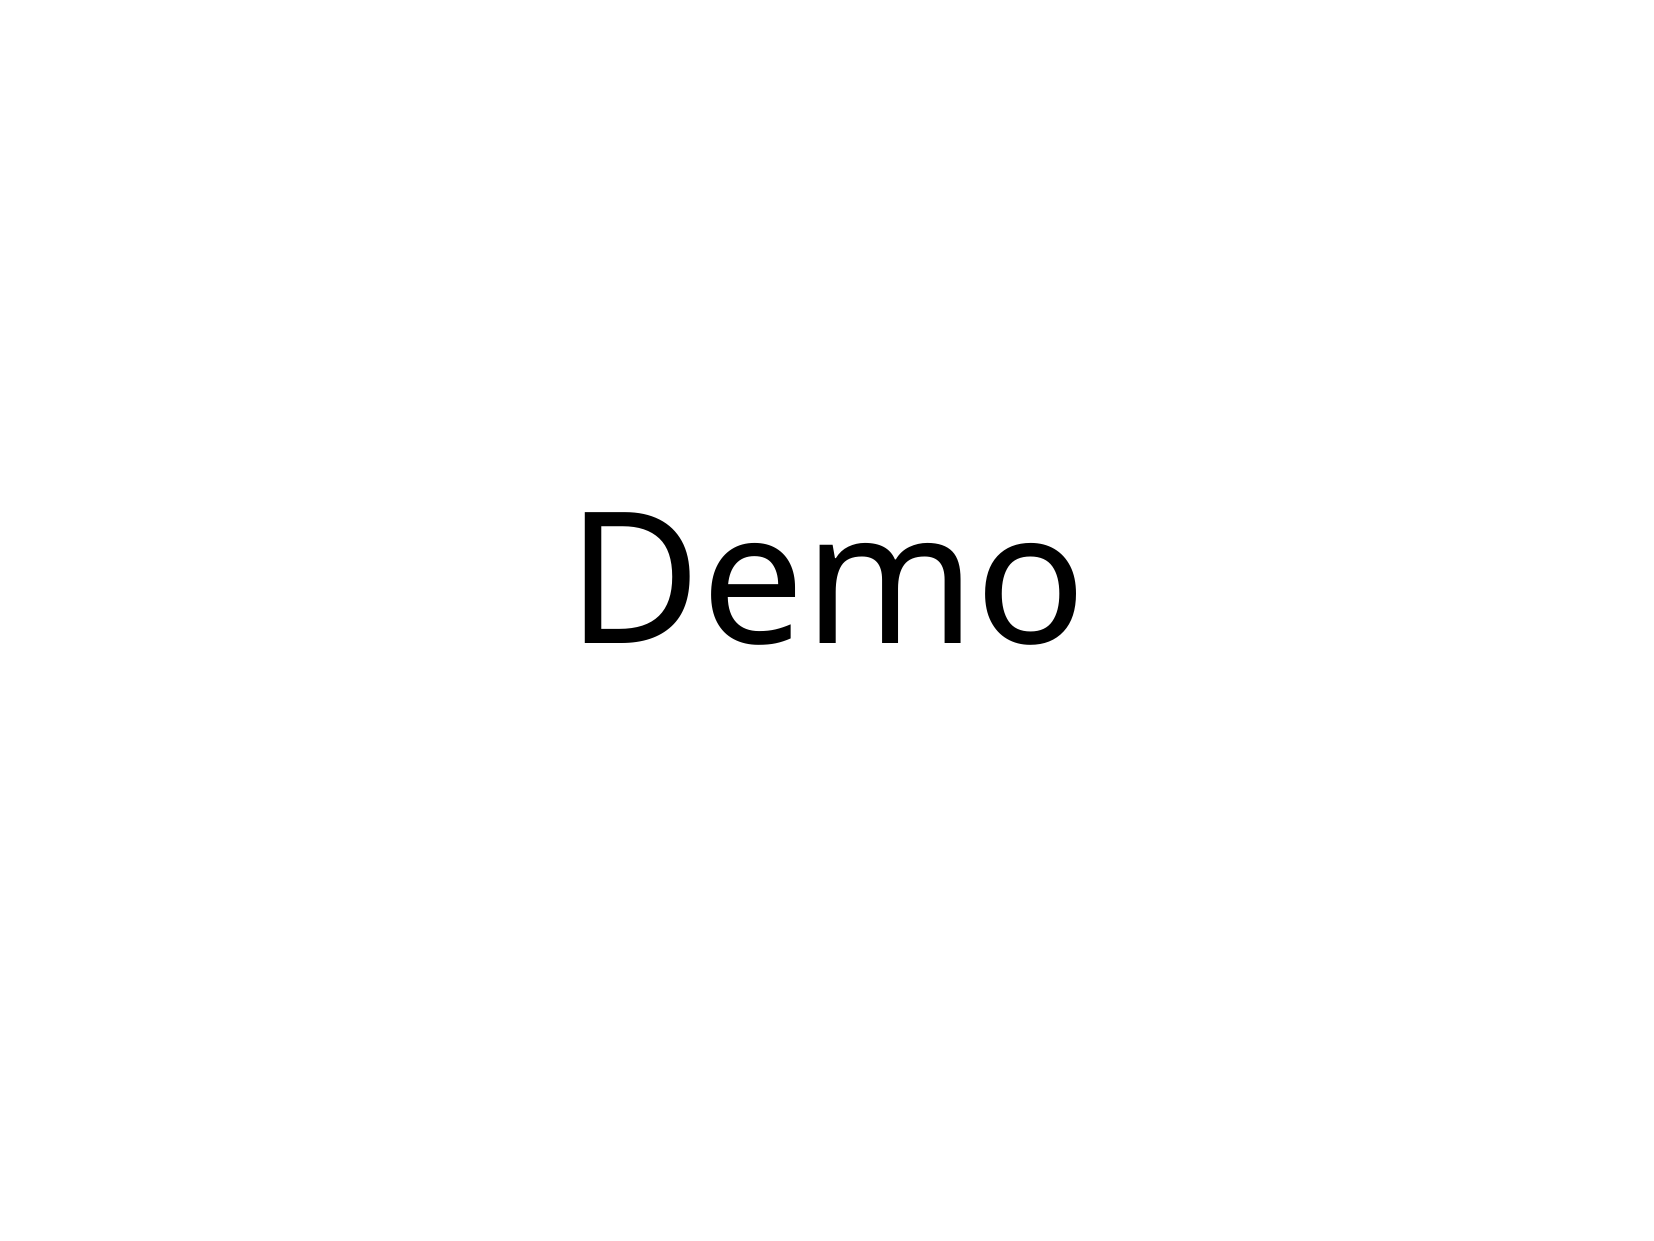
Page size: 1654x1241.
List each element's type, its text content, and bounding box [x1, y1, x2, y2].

title Demo [82, 443, 1571, 702]
